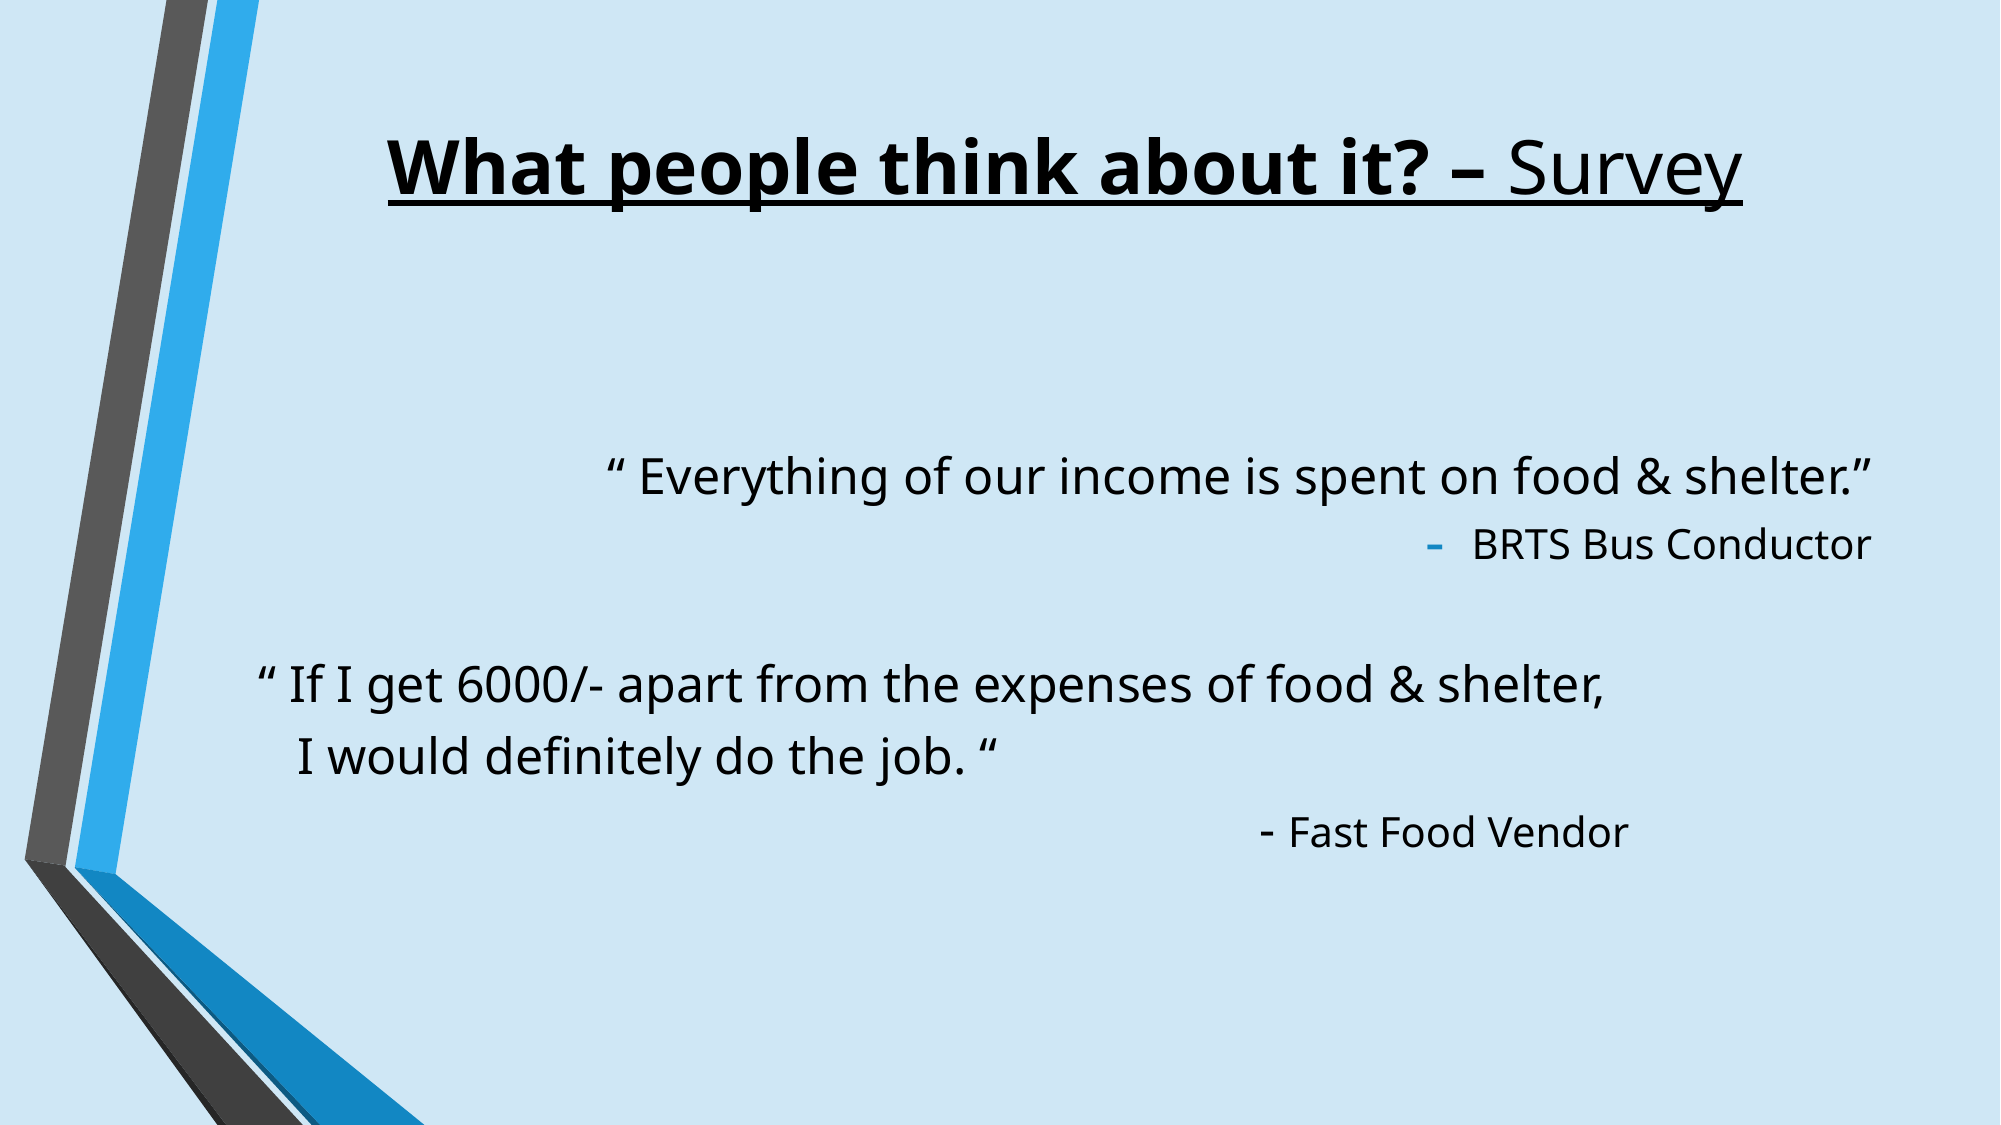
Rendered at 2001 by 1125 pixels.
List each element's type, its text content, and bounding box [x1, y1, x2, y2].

list “ Everything of our income is spent on food & shelter.” BRTS Bus Conductor “ If I get 6000/- apart from the expenses of food & shelter, I would definitely do the job. “ - Fast Food Vendor [243, 437, 1887, 950]
title What people think about it? – Survey [243, 112, 1887, 400]
